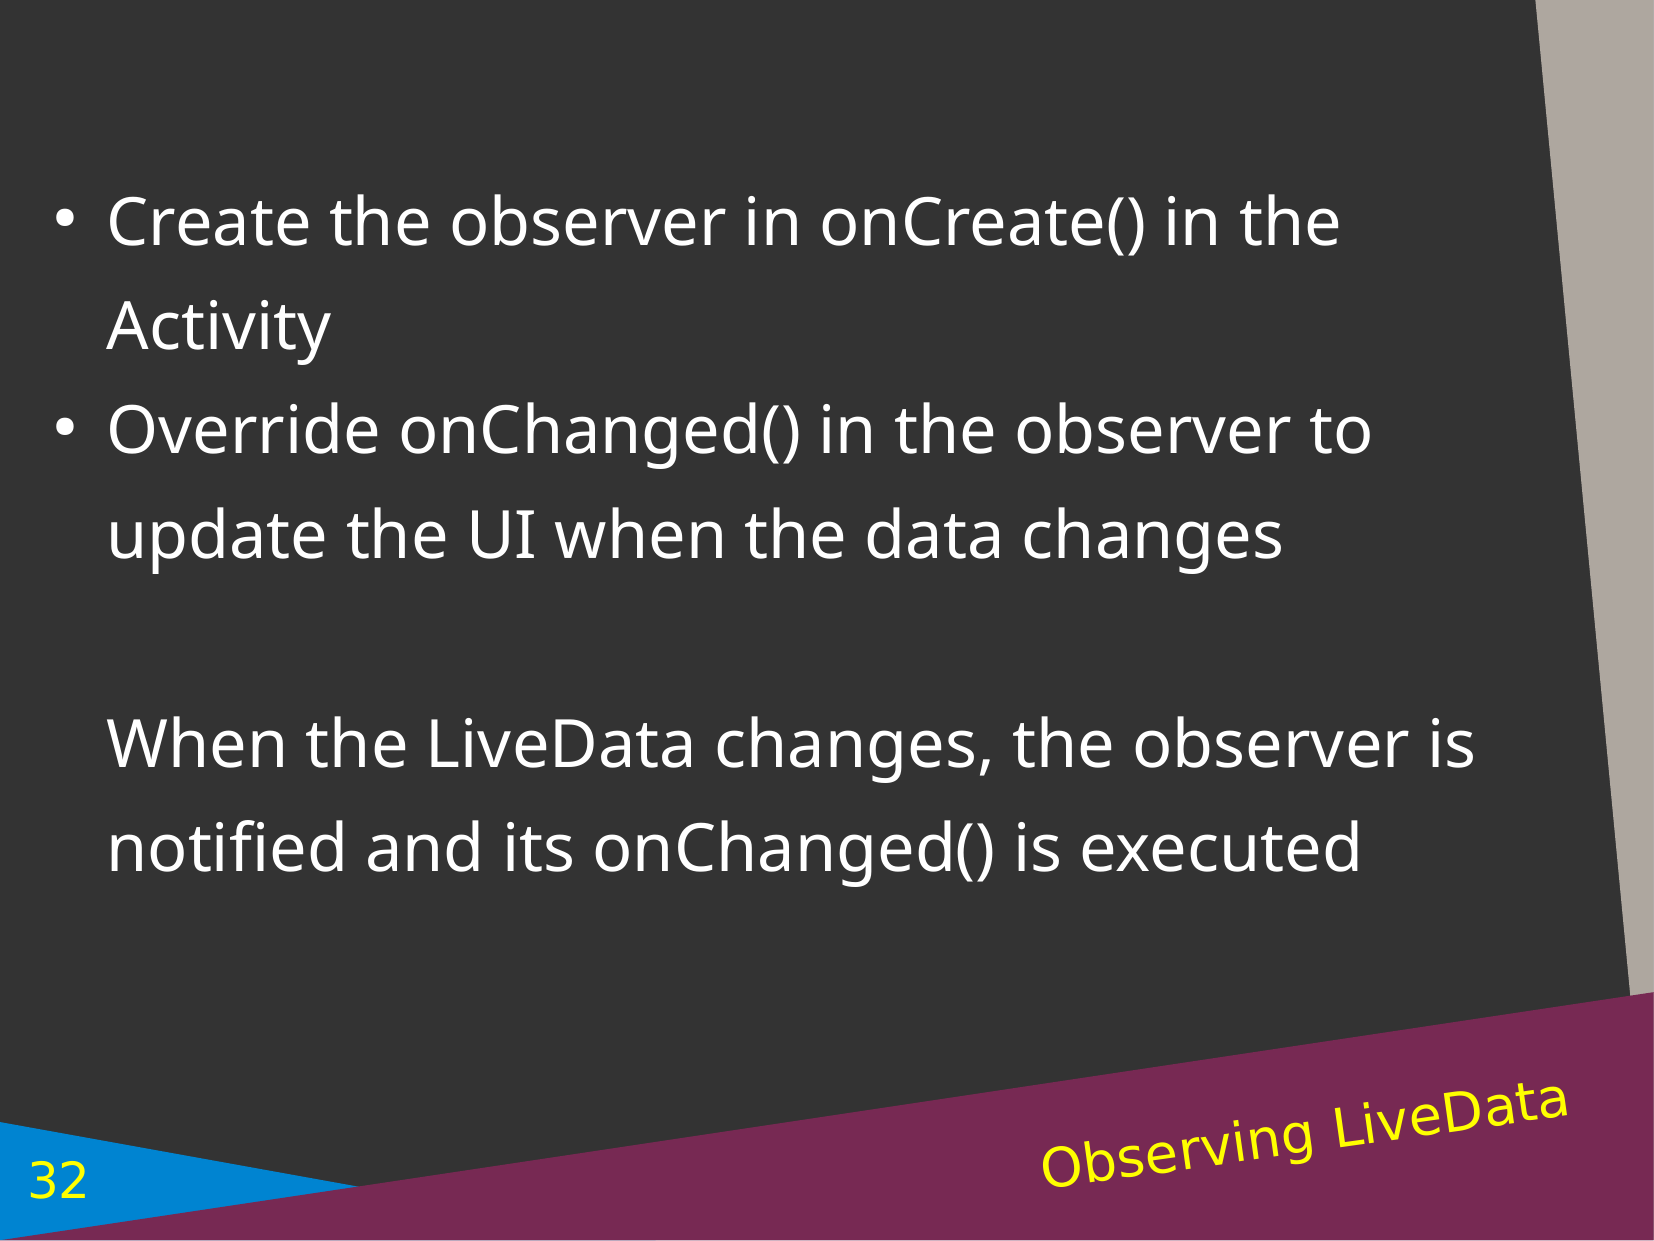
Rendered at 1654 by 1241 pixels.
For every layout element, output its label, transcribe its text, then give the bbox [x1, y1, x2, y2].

title Observing LiveData [956, 995, 1654, 1241]
list Create the observer in onCreate() in the Activity Override onChanged() in the observer to update the UI when the data changes When the LiveData changes, the observer is notified and its onChanged() is executed [35, 59, 1524, 993]
